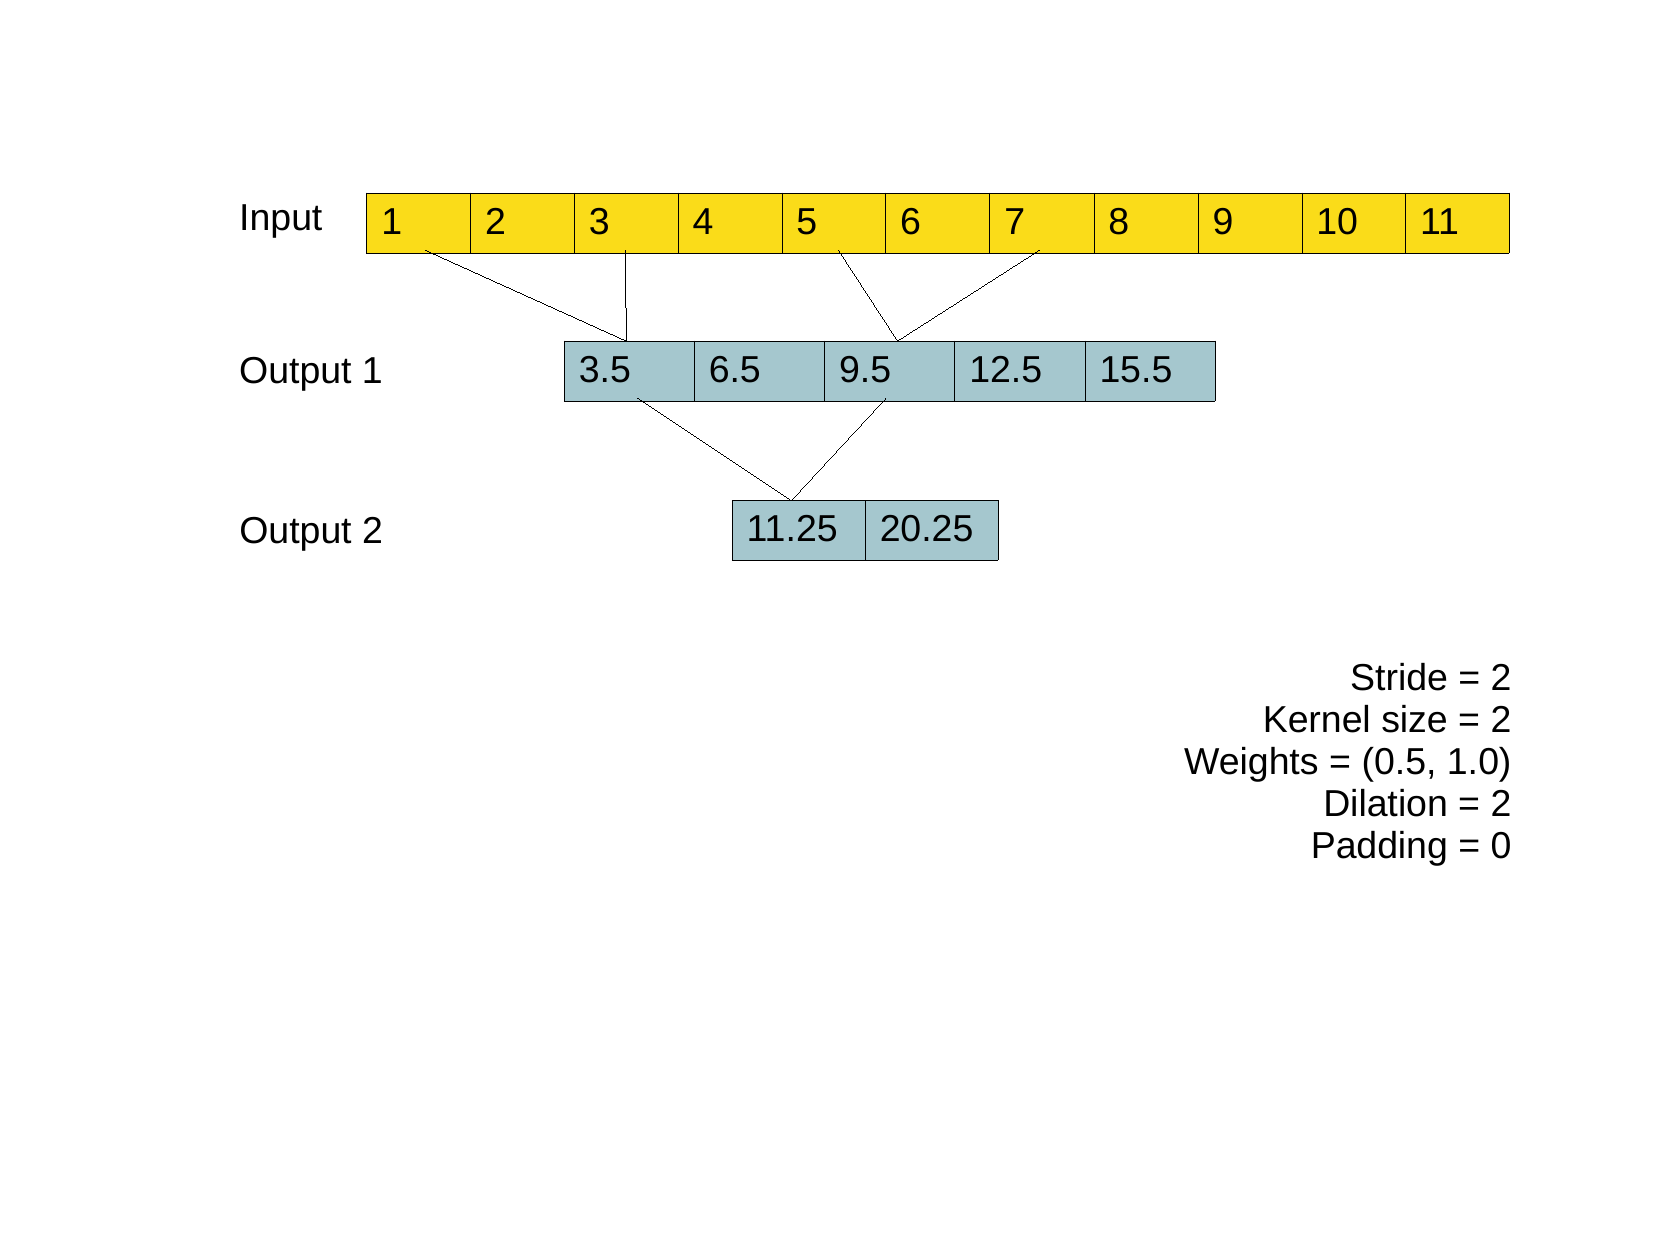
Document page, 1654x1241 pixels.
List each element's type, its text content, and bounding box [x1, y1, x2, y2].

table_header 11 [1406, 194, 1509, 253]
table_header 2 [471, 194, 574, 253]
text_box Output 1 [224, 342, 402, 400]
table_header 9 [1199, 194, 1302, 253]
text_box Output 2 [224, 501, 402, 559]
table_header 3 [575, 194, 678, 253]
table_header 10 [1303, 194, 1405, 253]
text_box Input [224, 188, 378, 288]
table_header 7 [990, 194, 1094, 253]
table_header 3.5 [565, 342, 694, 401]
table_header 8 [1095, 194, 1198, 253]
text_box Stride = 2 Kernel size = 2 Weights = (0.5, 1.0) Dilation = 2 Padding = 0 [1169, 649, 1528, 875]
table_header 20.25 [866, 501, 998, 560]
table_header 5 [783, 194, 885, 253]
table_header 6.5 [695, 342, 824, 401]
table_header 15.5 [1086, 342, 1215, 401]
table_header 6 [886, 194, 989, 253]
table_header 4 [679, 194, 782, 253]
table_header 1 [378, 194, 470, 253]
table_header 9.5 [825, 342, 954, 401]
table_header 12.5 [955, 342, 1085, 401]
table_header 11.25 [733, 501, 865, 560]
